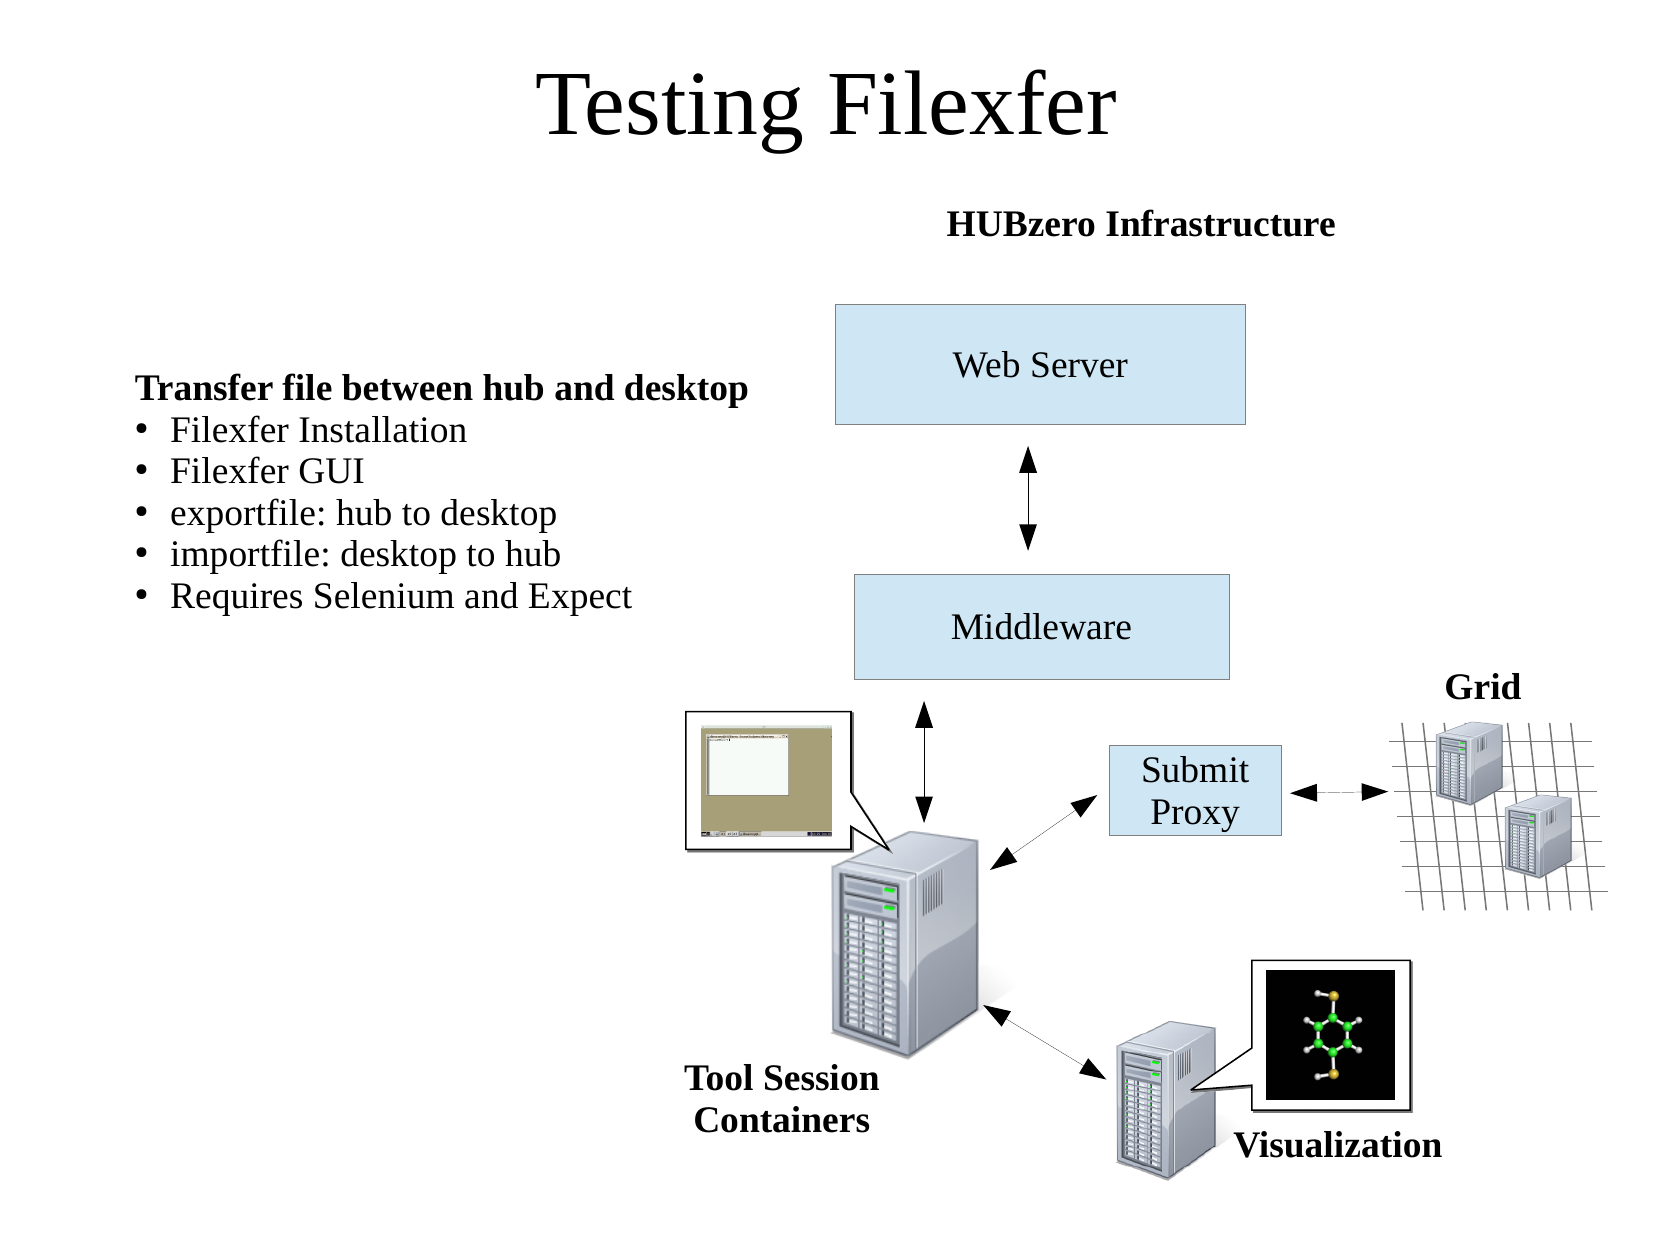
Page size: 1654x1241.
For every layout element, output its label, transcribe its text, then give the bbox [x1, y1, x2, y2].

picture [1423, 718, 1598, 882]
picture [1097, 1015, 1255, 1186]
text_box [1190, 960, 1411, 1111]
text_box Submit Proxy [1109, 745, 1282, 836]
title Testing Filexfer [82, 52, 1571, 155]
text_box Transfer file between hub and desktop Filexfer Installation Filexfer GUI exportfile: hub to desktop importfile: desktop to hub Requires Selenium and Expect [120, 360, 765, 624]
picture [804, 823, 1037, 1068]
picture [701, 725, 832, 837]
picture [1266, 970, 1395, 1100]
text_box Grid [1429, 658, 1537, 715]
text_box [685, 711, 890, 850]
text_box HUBzero Infrastructure [931, 195, 1351, 252]
text_box Tool Session Containers [669, 1050, 895, 1148]
text_box Web Server [835, 304, 1246, 425]
text_box Middleware [854, 574, 1230, 680]
text_box Visualization [1218, 1116, 1457, 1173]
